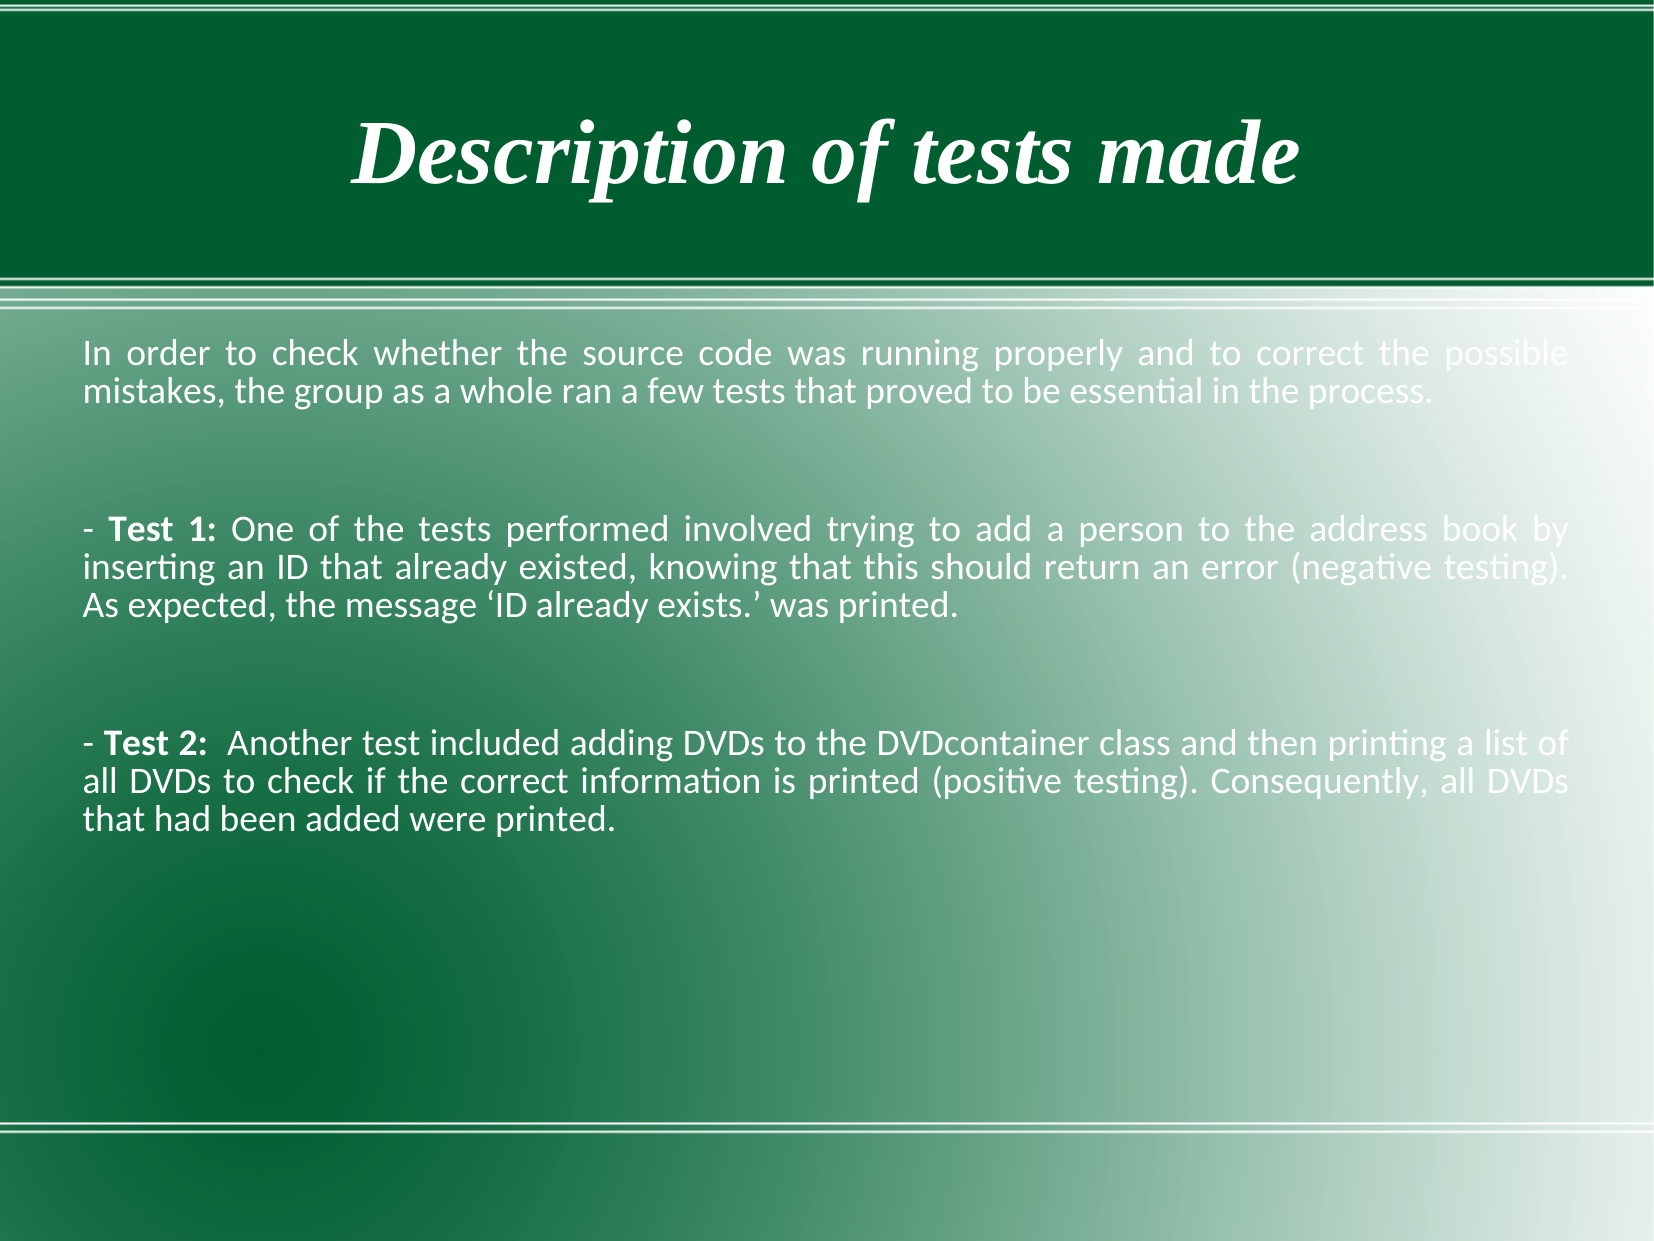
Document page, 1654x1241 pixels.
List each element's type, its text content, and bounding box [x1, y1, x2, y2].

title Description of tests made [82, 49, 1571, 257]
list In order to check whether the source code was running properly and to correct the possible mistakes, the group as a whole ran a few tests that proved to be essential in the process. - Test 1: One of the tests performed involved trying to add a person to the address book by inserting an ID that already existed, knowing that this should return an error (negative testing). As expected, the message ‘ID already exists.’ was printed. - Test 2: Another test included adding DVDs to the DVDcontainer class and then printing a list of all DVDs to check if the correct information is printed (positive testing). Consequently, all DVDs that had been added were printed. [82, 337, 1571, 1052]
picture [0, 0, 1654, 1241]
